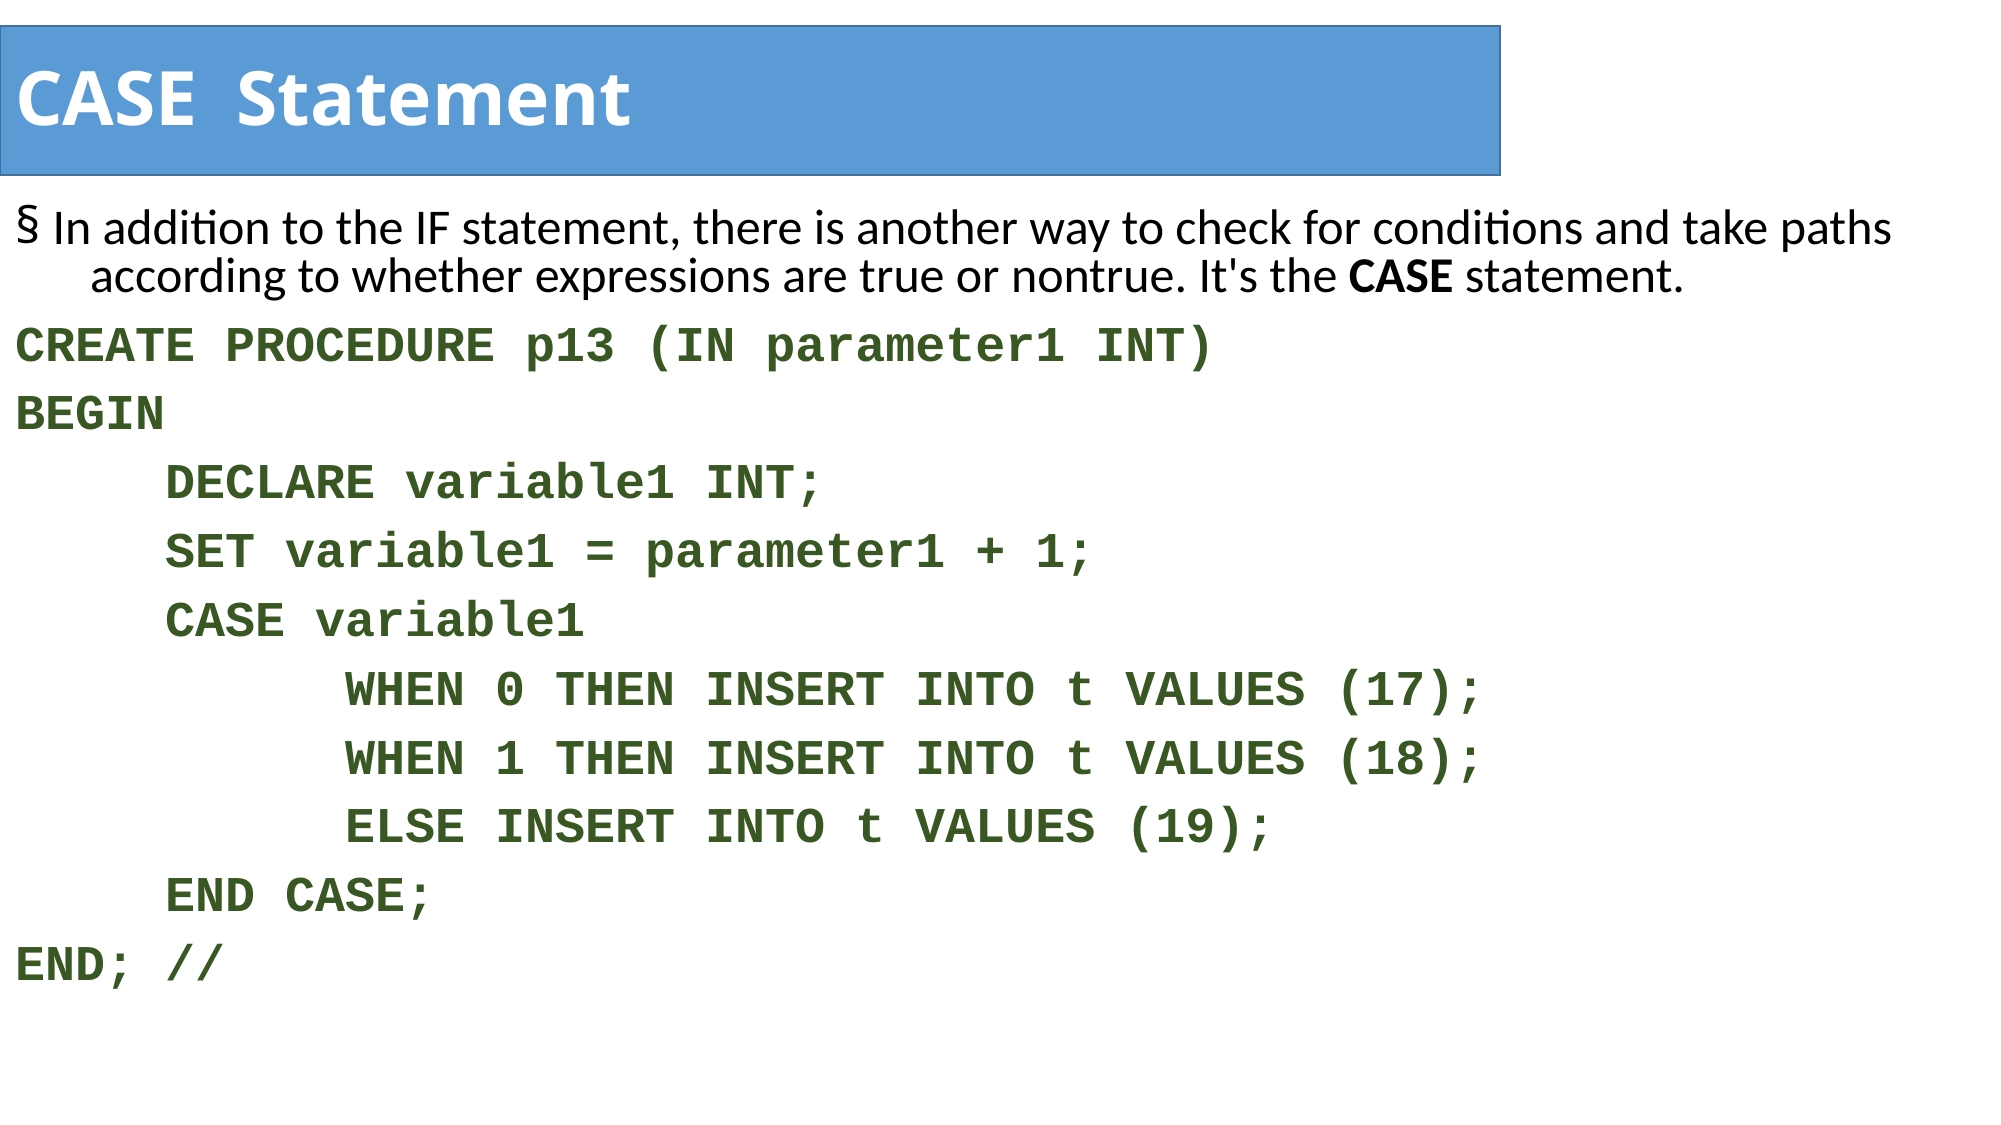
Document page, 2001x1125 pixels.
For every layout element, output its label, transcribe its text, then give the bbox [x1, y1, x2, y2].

subtitle In addition to the IF statement, there is another way to check for conditions and take paths according to whether expressions are true or non­true. It's the CASE statement. CREATE PROCEDURE p13 (IN parameter1 INT) BEGIN DECLARE variable1 INT; SET variable1 = parameter1 + 1; CASE variable1 WHEN 0 THEN INSERT INTO t VALUES (17); WHEN 1 THEN INSERT INTO t VALUES (18); ELSE INSERT INTO t VALUES (19); END CASE; END; // [0, 198, 1964, 1051]
title CASE Statement [0, 26, 1501, 176]
